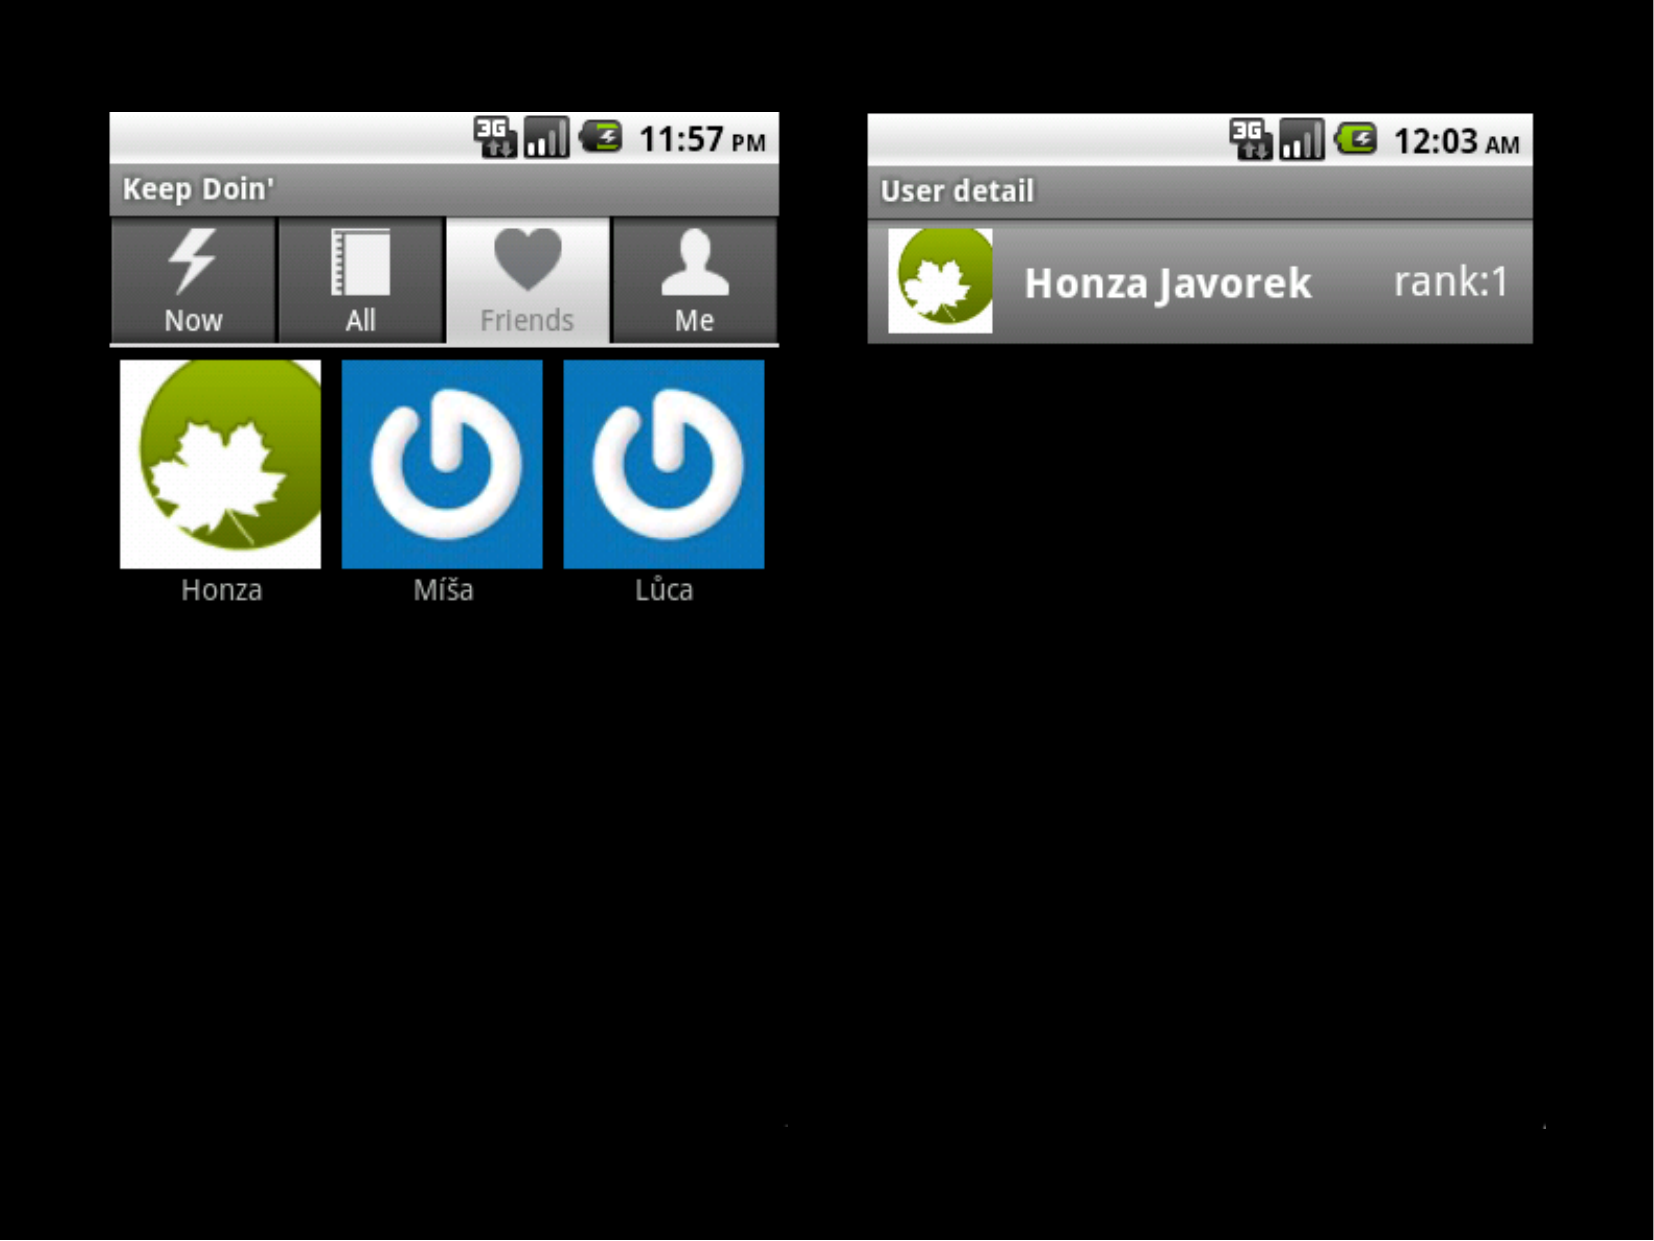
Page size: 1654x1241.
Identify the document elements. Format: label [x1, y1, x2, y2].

picture [862, 112, 1546, 1129]
picture [106, 112, 788, 1127]
